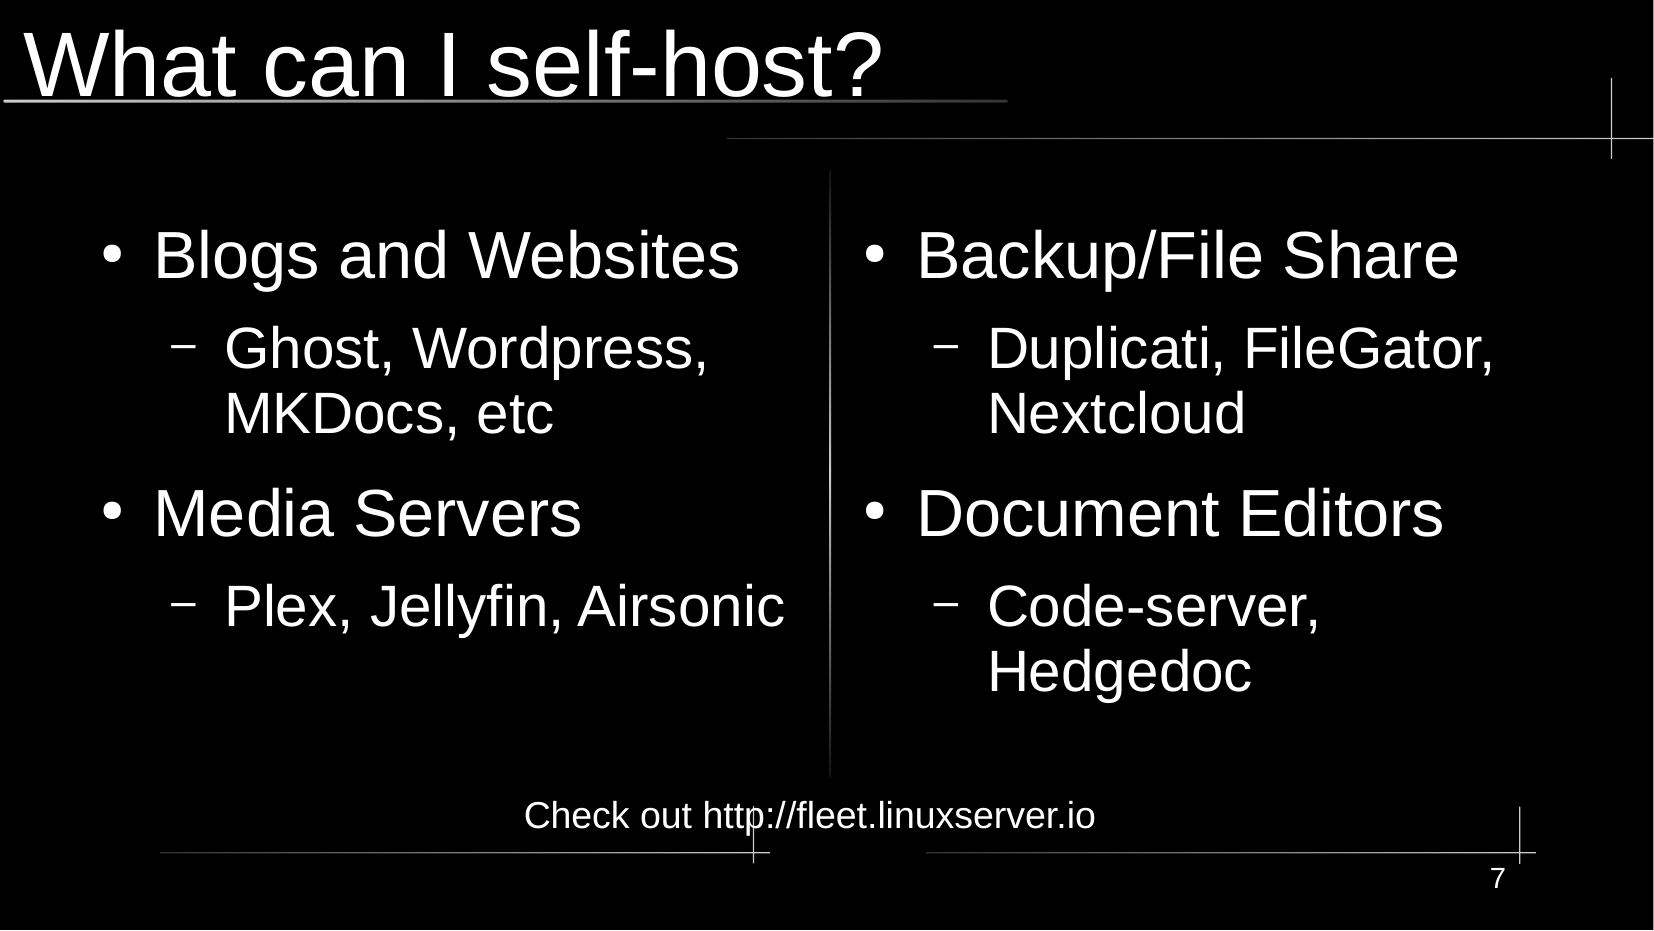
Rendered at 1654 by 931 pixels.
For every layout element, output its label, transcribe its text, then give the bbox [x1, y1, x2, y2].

text_box Check out http://fleet.linuxserver.io [509, 787, 1147, 845]
list Backup/File Share Duplicati, FileGator, Nextcloud Document Editors Code-server, Hedgedoc [845, 217, 1572, 758]
list Blogs and Websites Ghost, Wordpress, MKDocs, etc Media Servers Plex, Jellyfin, Airsonic [82, 217, 809, 758]
title What can I self-host? [23, 11, 1589, 119]
